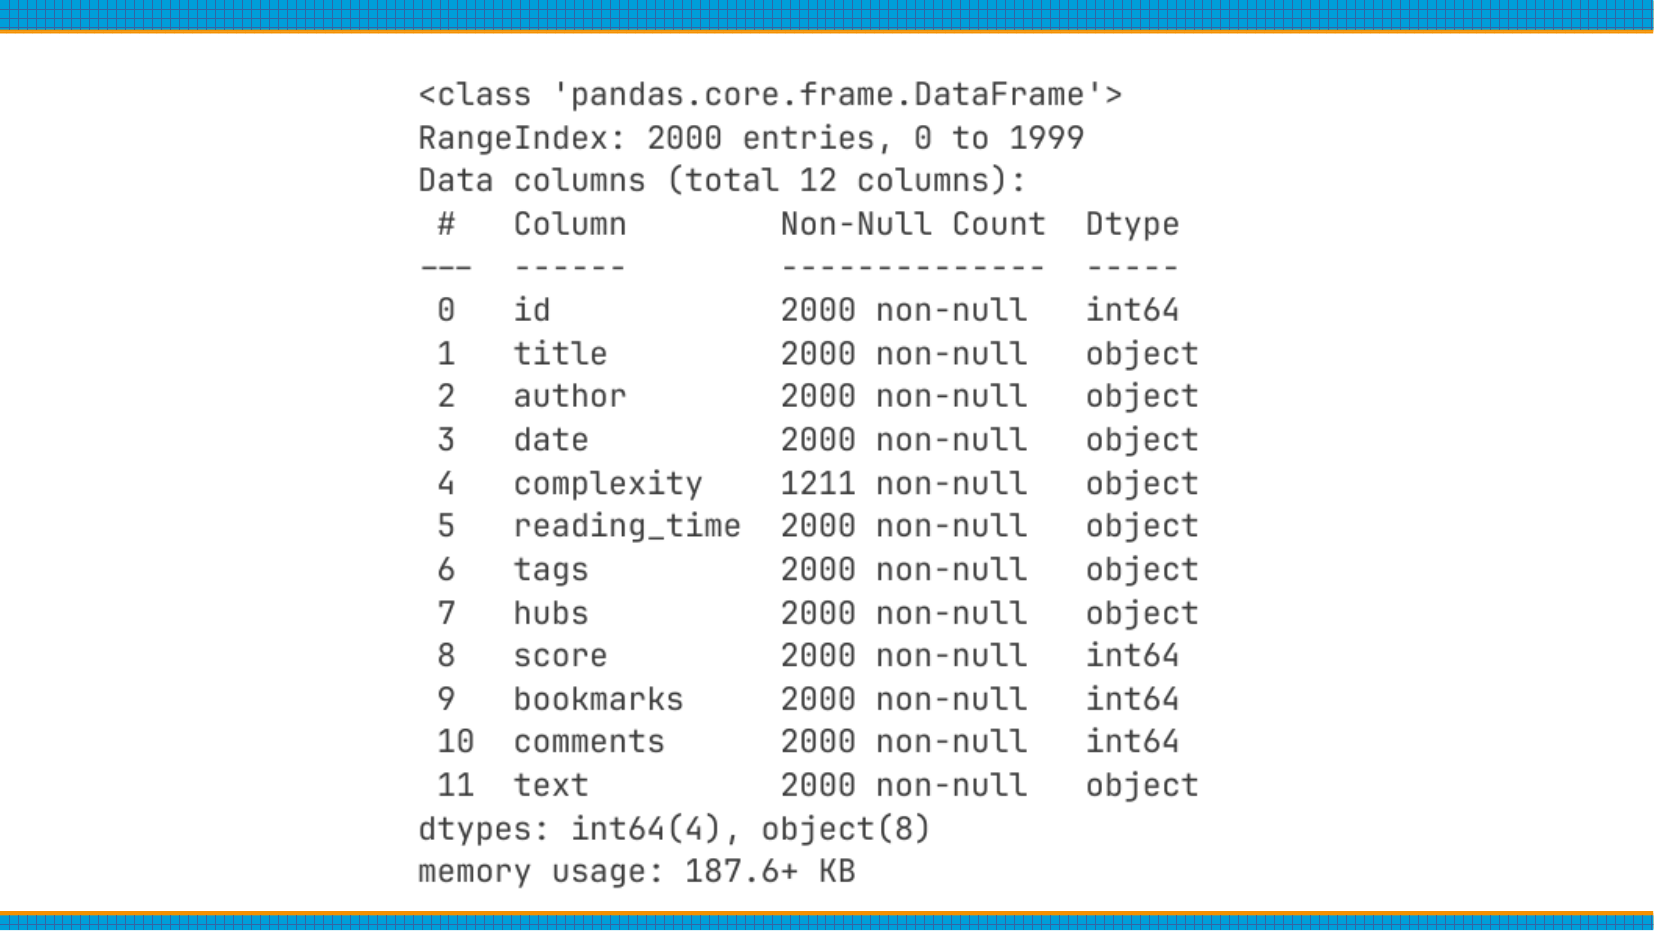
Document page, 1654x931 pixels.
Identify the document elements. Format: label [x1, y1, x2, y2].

picture [400, 74, 1238, 904]
